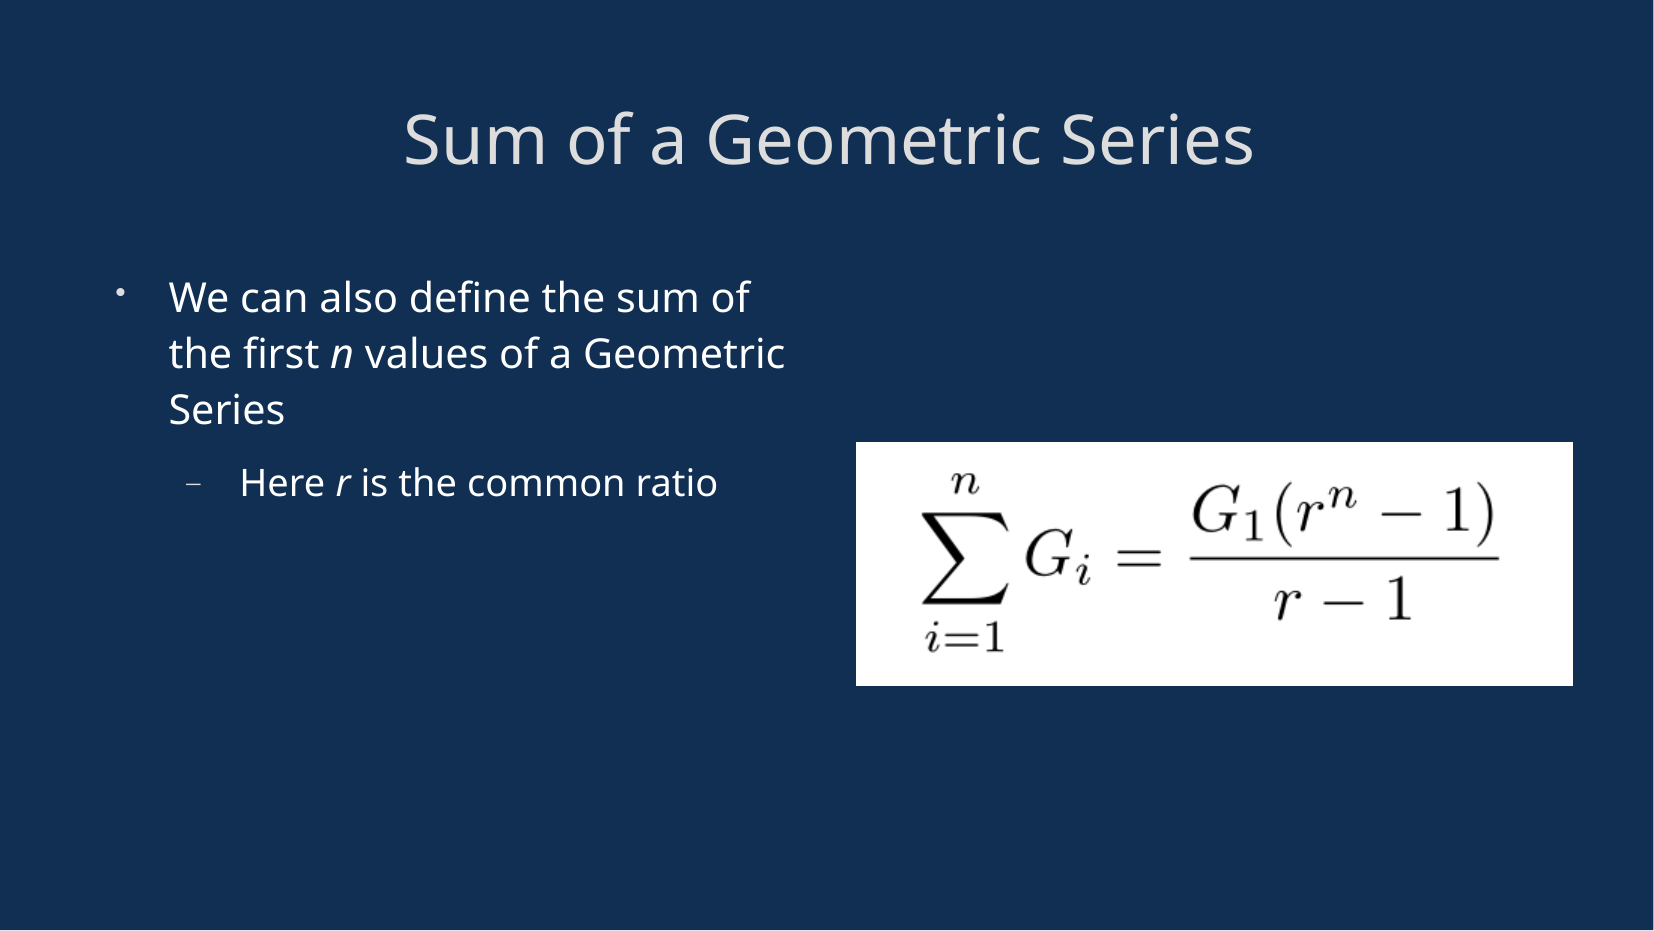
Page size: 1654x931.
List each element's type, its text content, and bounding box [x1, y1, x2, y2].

picture [856, 442, 1573, 686]
list We can also define the sum of the first n values of a Geometric Series Here r is the common ratio [97, 268, 813, 806]
title Sum of a Geometric Series [97, 56, 1563, 220]
